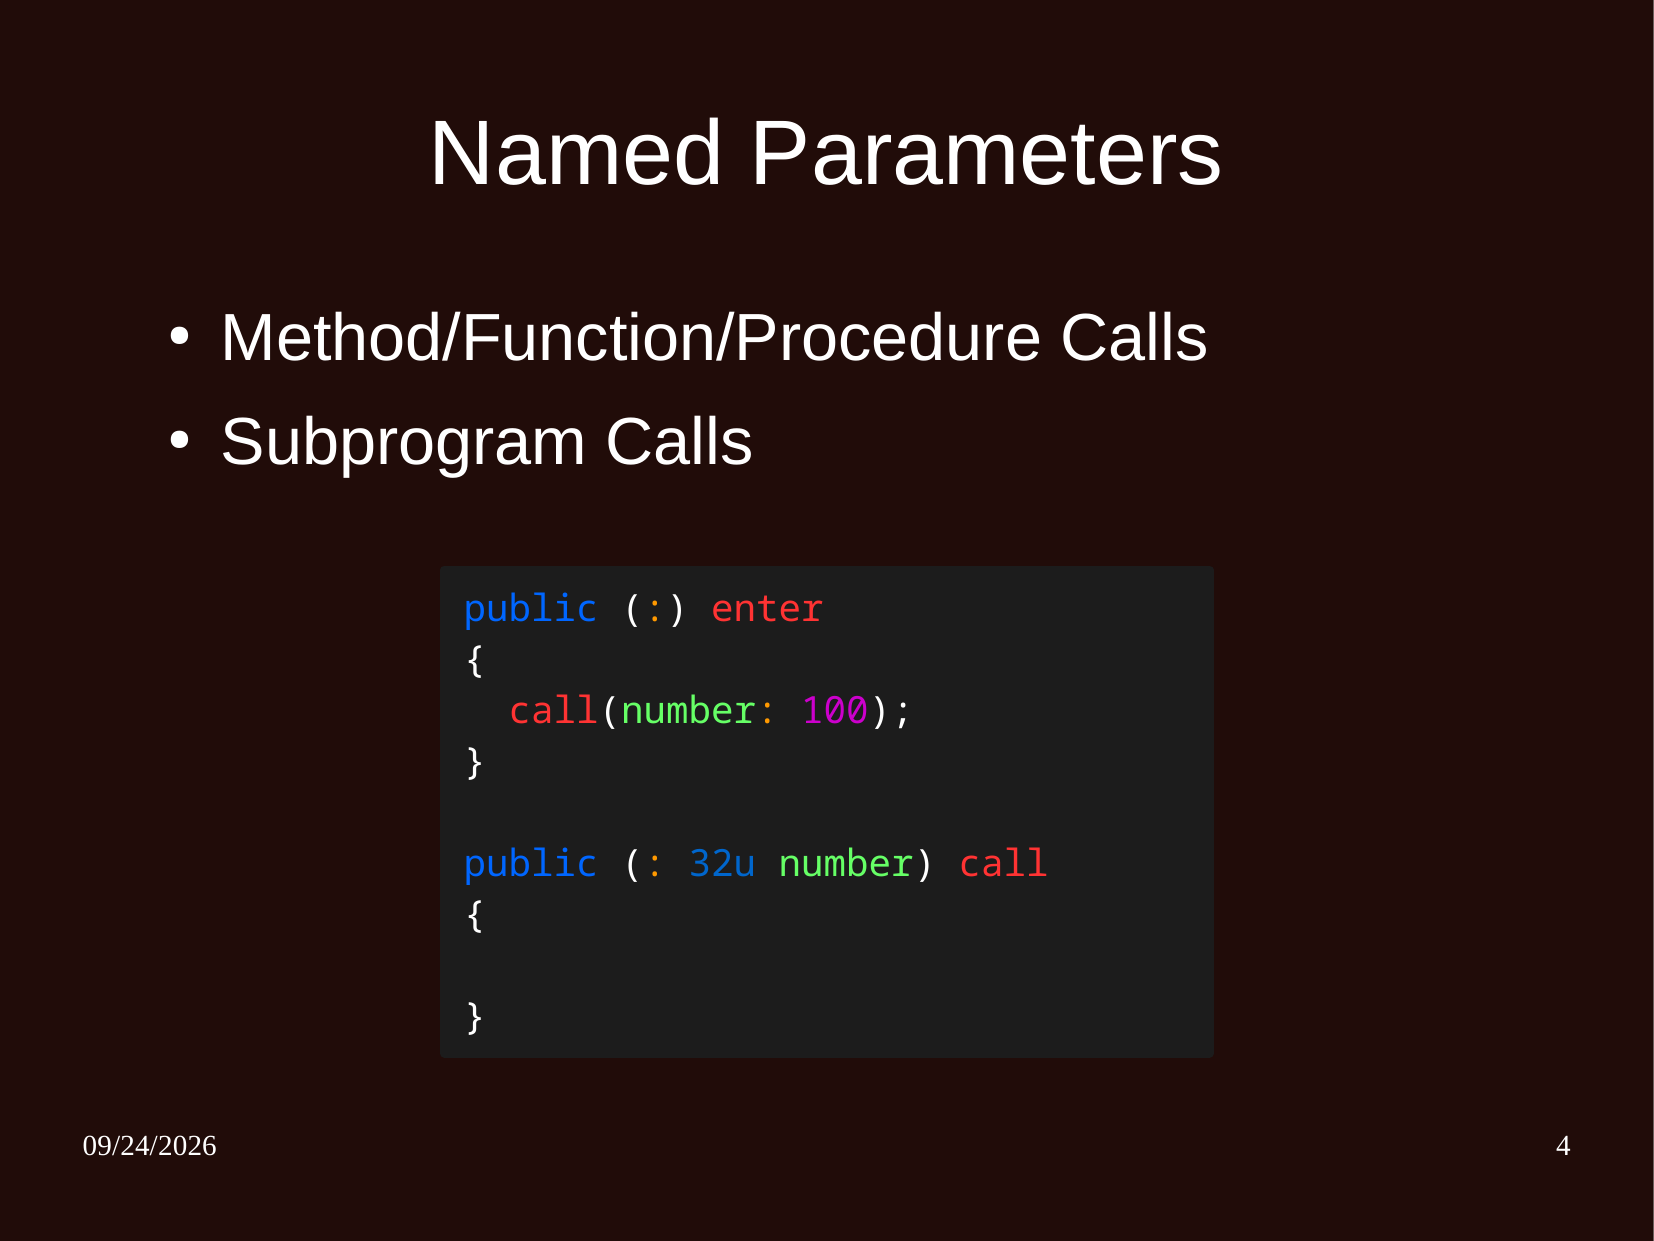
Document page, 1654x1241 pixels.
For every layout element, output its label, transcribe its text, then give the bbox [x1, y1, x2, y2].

list Method/Function/Procedure Calls Subprogram Calls [150, 300, 1501, 601]
title Named Parameters [82, 49, 1571, 257]
picture [0, 0, 1654, 1241]
text_box public (:) enter { call(number: 100); } public (: 32u number) call { } [444, 570, 1210, 1014]
